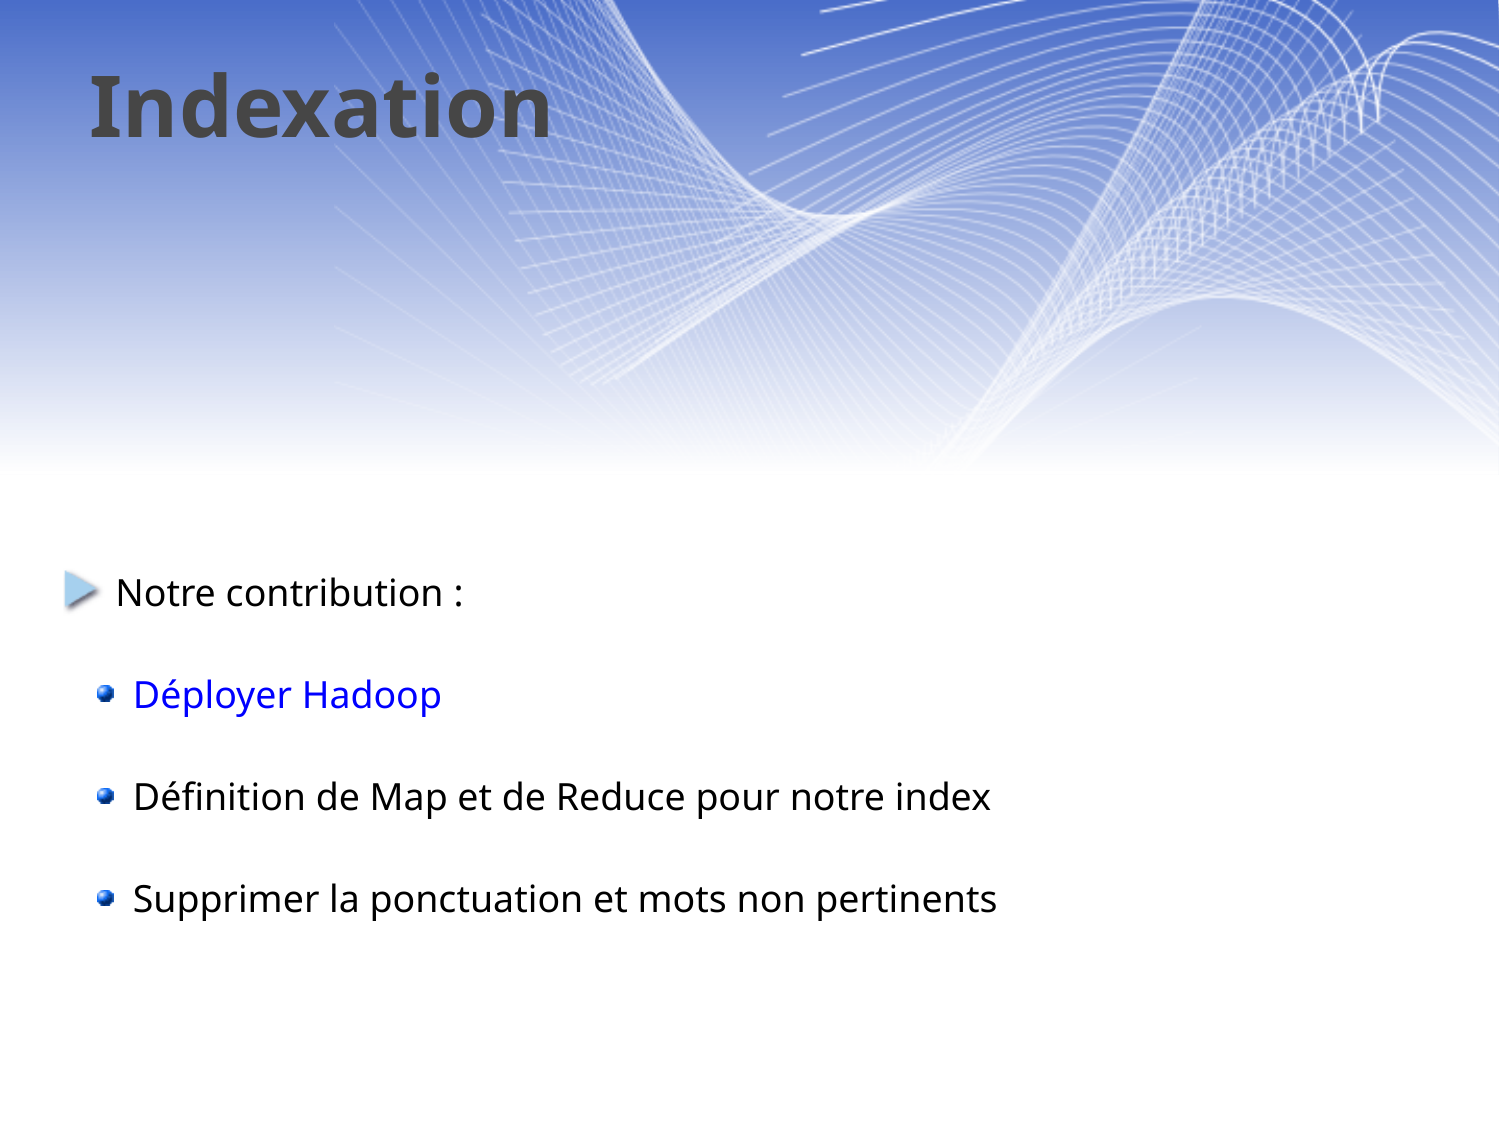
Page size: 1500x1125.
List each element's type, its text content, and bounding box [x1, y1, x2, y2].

picture [97, 890, 114, 906]
title Indexation [75, 45, 1425, 233]
text_box Notre contribution : Déployer Hadoop Définition de Map et de Reduce pour notre index Supprimer la ponctuation et mots non pertinents [47, 507, 1406, 878]
picture [334, 0, 1500, 1021]
list [75, 243, 1425, 986]
